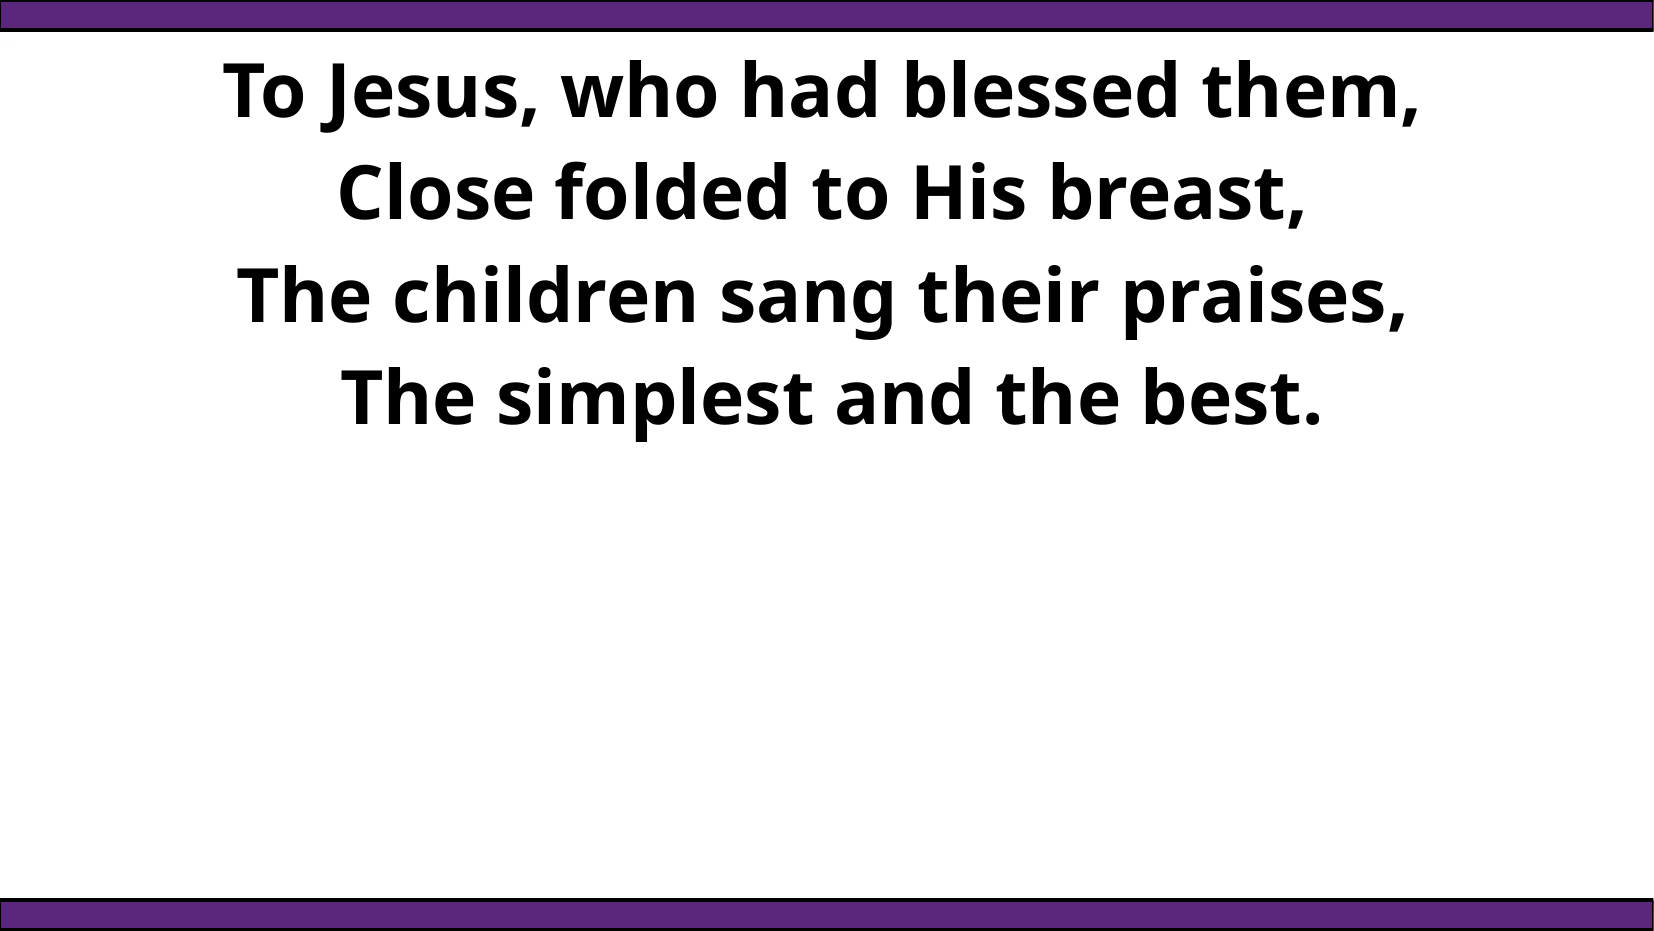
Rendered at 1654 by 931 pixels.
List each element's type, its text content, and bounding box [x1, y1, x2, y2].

text_box [0, 0, 1654, 31]
text_box To Jesus, who had blessed them, Close folded to His breast, The children sang their praises, The simplest and the best. [75, 30, 1591, 445]
text_box [0, 900, 1654, 931]
picture [0, 31, 1654, 900]
